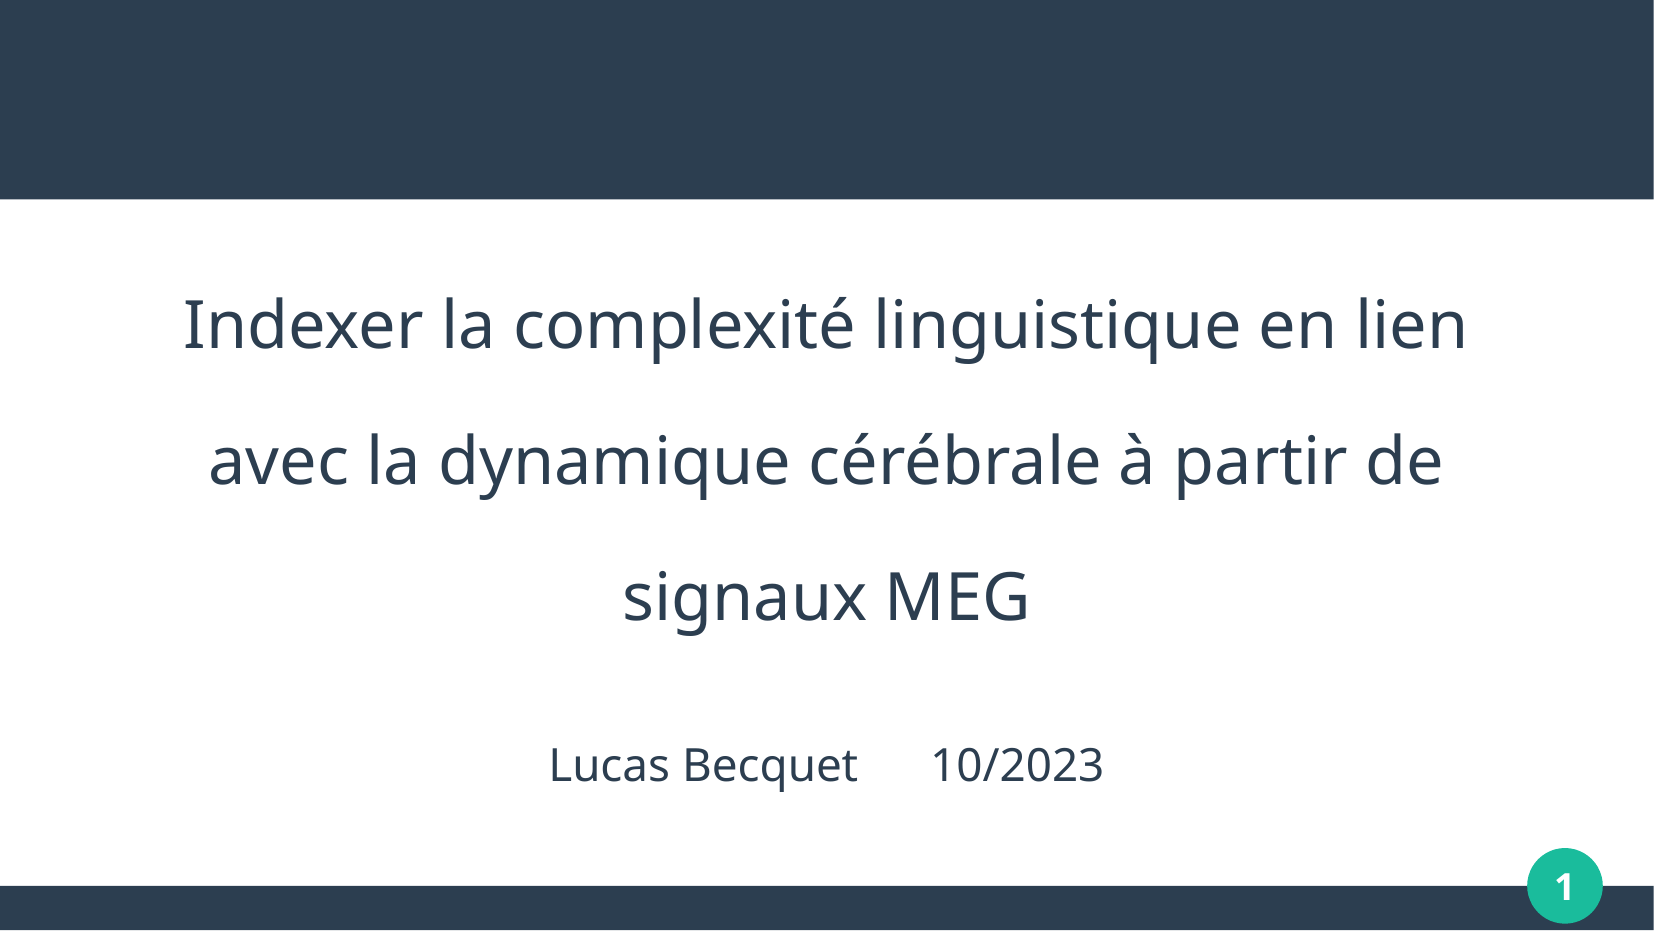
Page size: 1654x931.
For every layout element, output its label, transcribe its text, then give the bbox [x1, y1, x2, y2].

text_box Indexer la complexité linguistique en lien avec la dynamique cérébrale à partir de signaux MEG [162, 253, 1492, 619]
subtitle Lucas Becquet 10/2023 [59, 642, 1595, 886]
